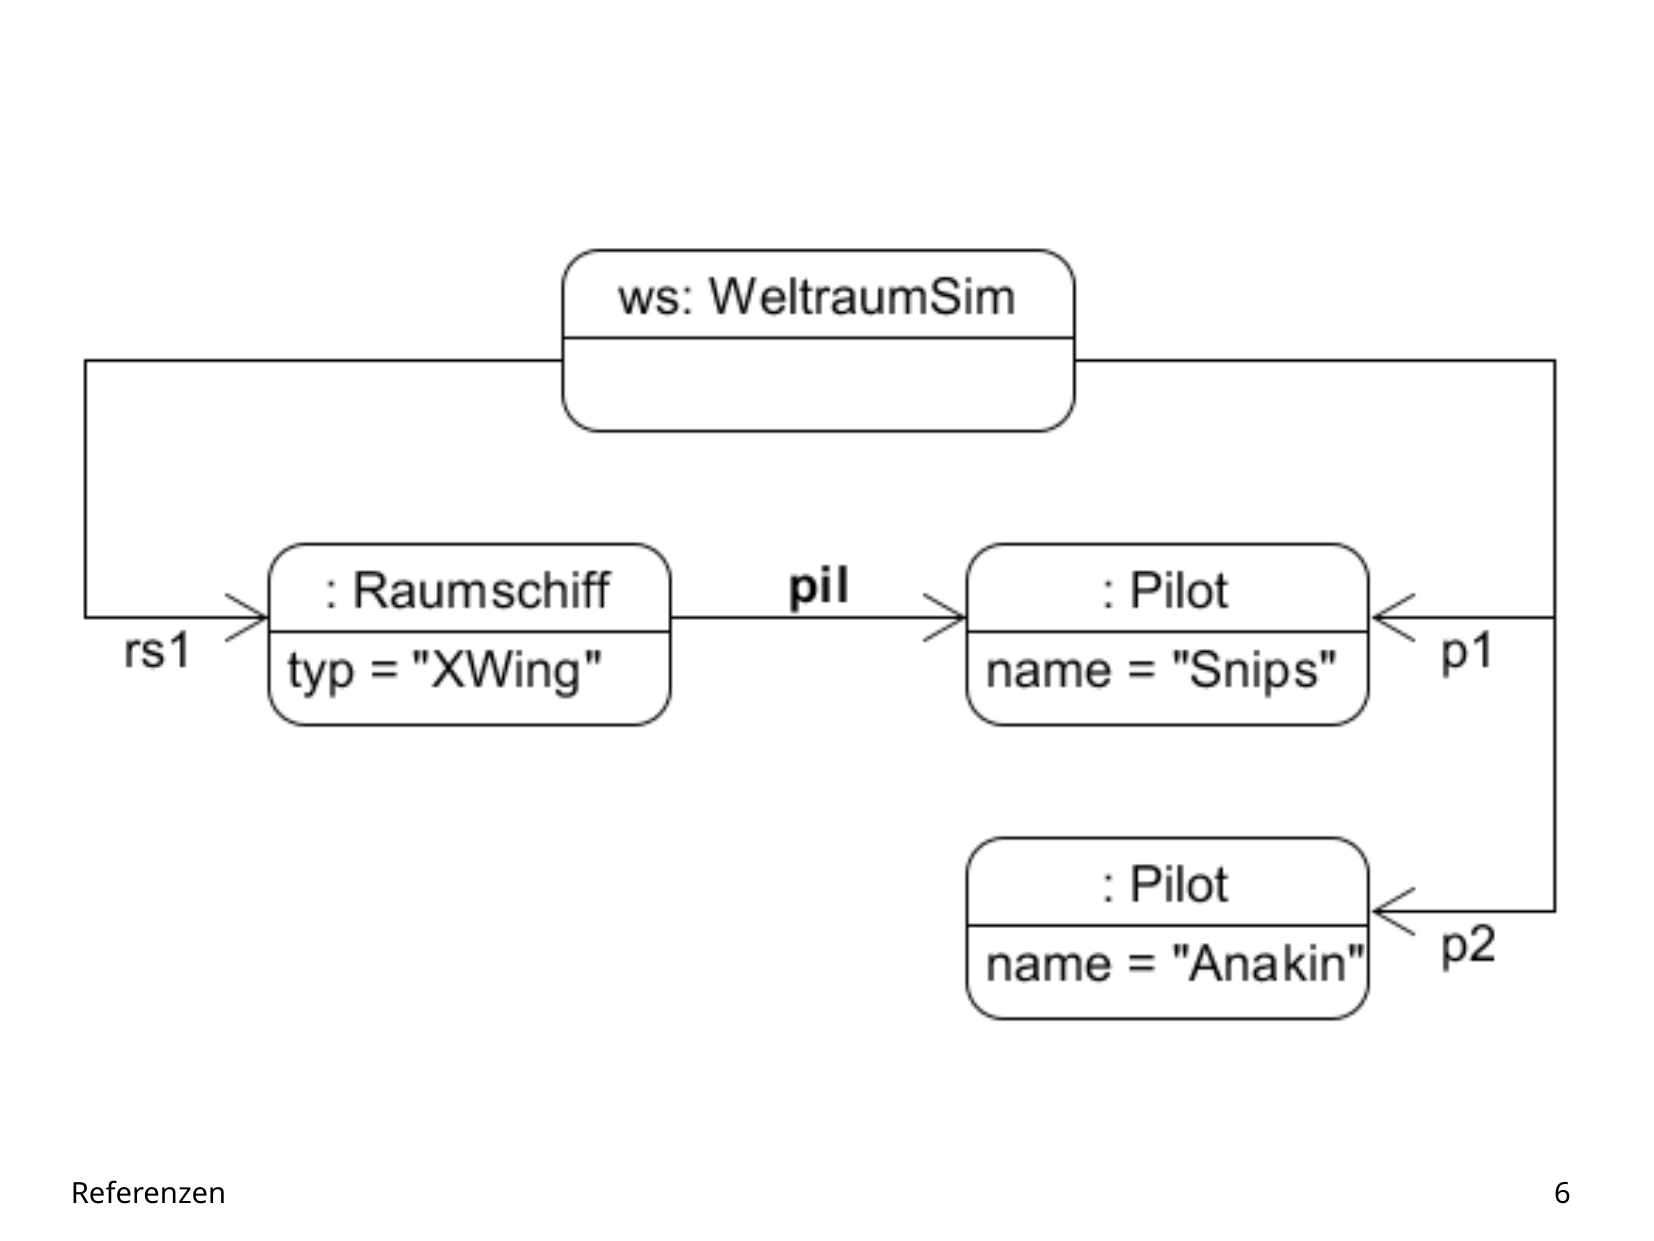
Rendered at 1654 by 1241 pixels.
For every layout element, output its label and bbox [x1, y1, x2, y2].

picture [82, 247, 1560, 1025]
